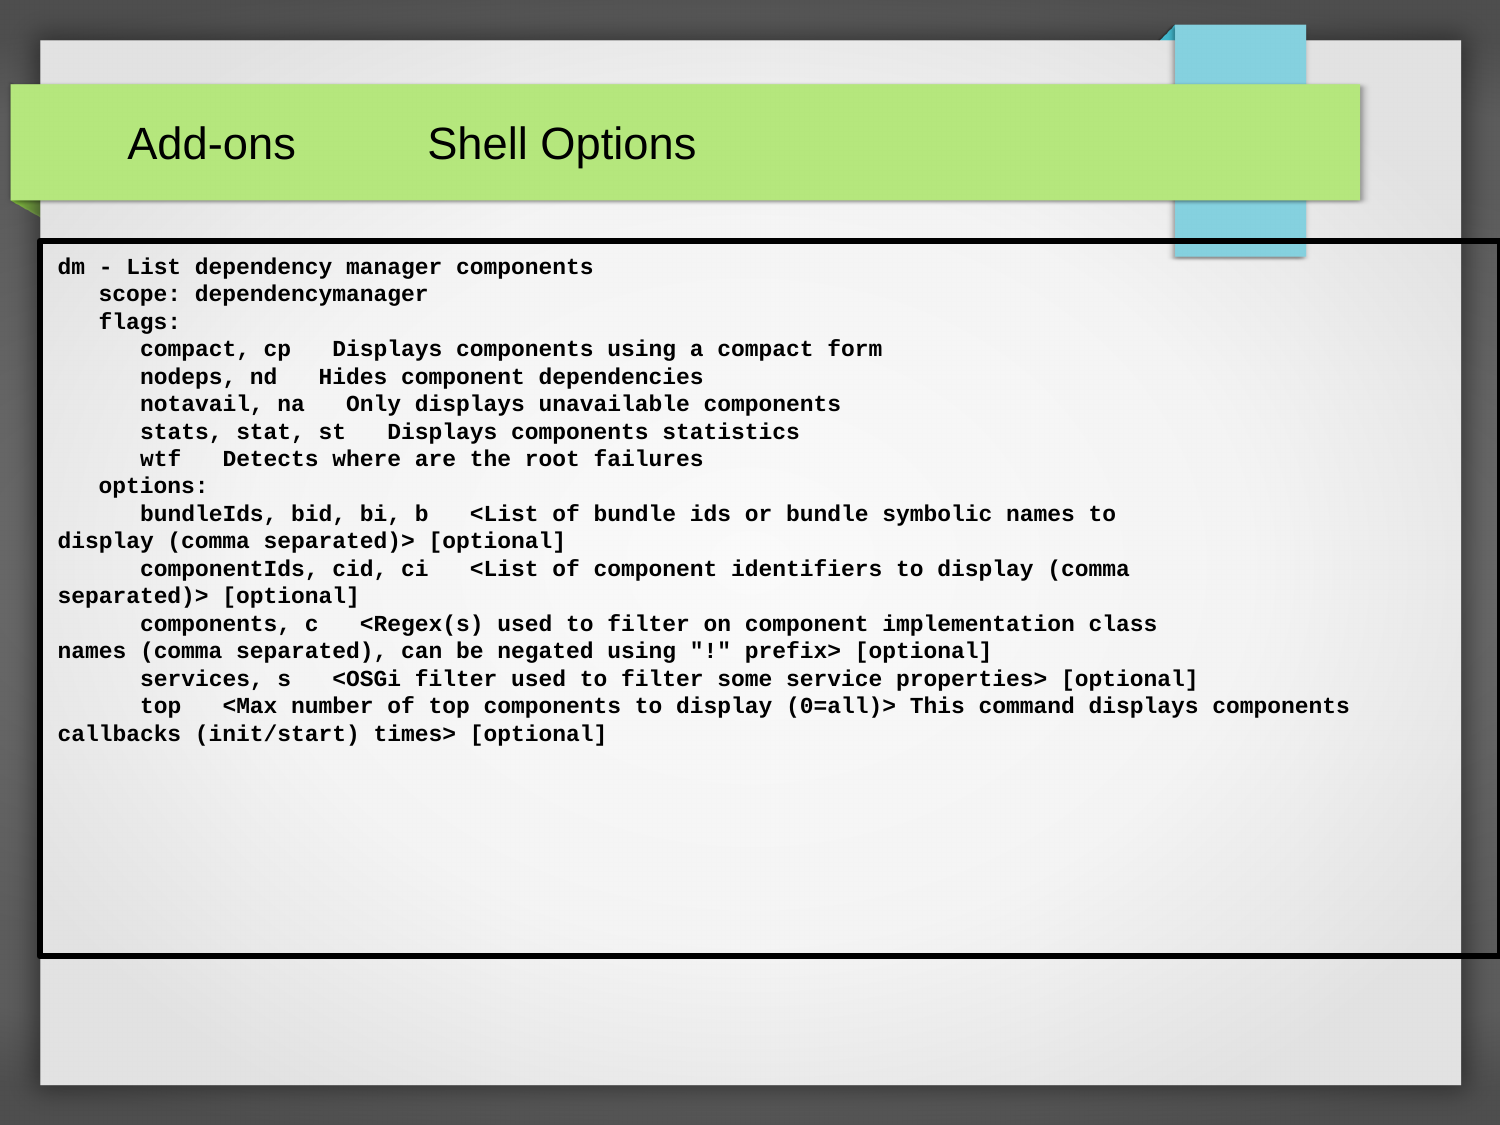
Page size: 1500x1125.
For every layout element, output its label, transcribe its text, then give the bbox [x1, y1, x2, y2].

text_box dm - List dependency manager components scope: dependencymanager flags: compact, cp Displays components using a compact form nodeps, nd Hides component dependencies notavail, na Only displays unavailable components stats, stat, st Displays components statistics wtf Detects where are the root failures options: bundleIds, bid, bi, b <List of bundle ids or bundle symbolic names to display (comma separated)> [optional] componentIds, cid, ci <List of component identifiers to display (comma separated)> [optional] components, c <Regex(s) used to filter on component implementation class names (comma separated), can be negated using "!" prefix> [optional] services, s <OSGi filter used to filter some service properties> [optional] top <Max number of top components to display (0=all)> This command displays components callbacks (init/start) times> [optional] [39, 241, 1500, 957]
title Add-ons Shell Options [112, 42, 1388, 238]
picture [0, 0, 1500, 1125]
